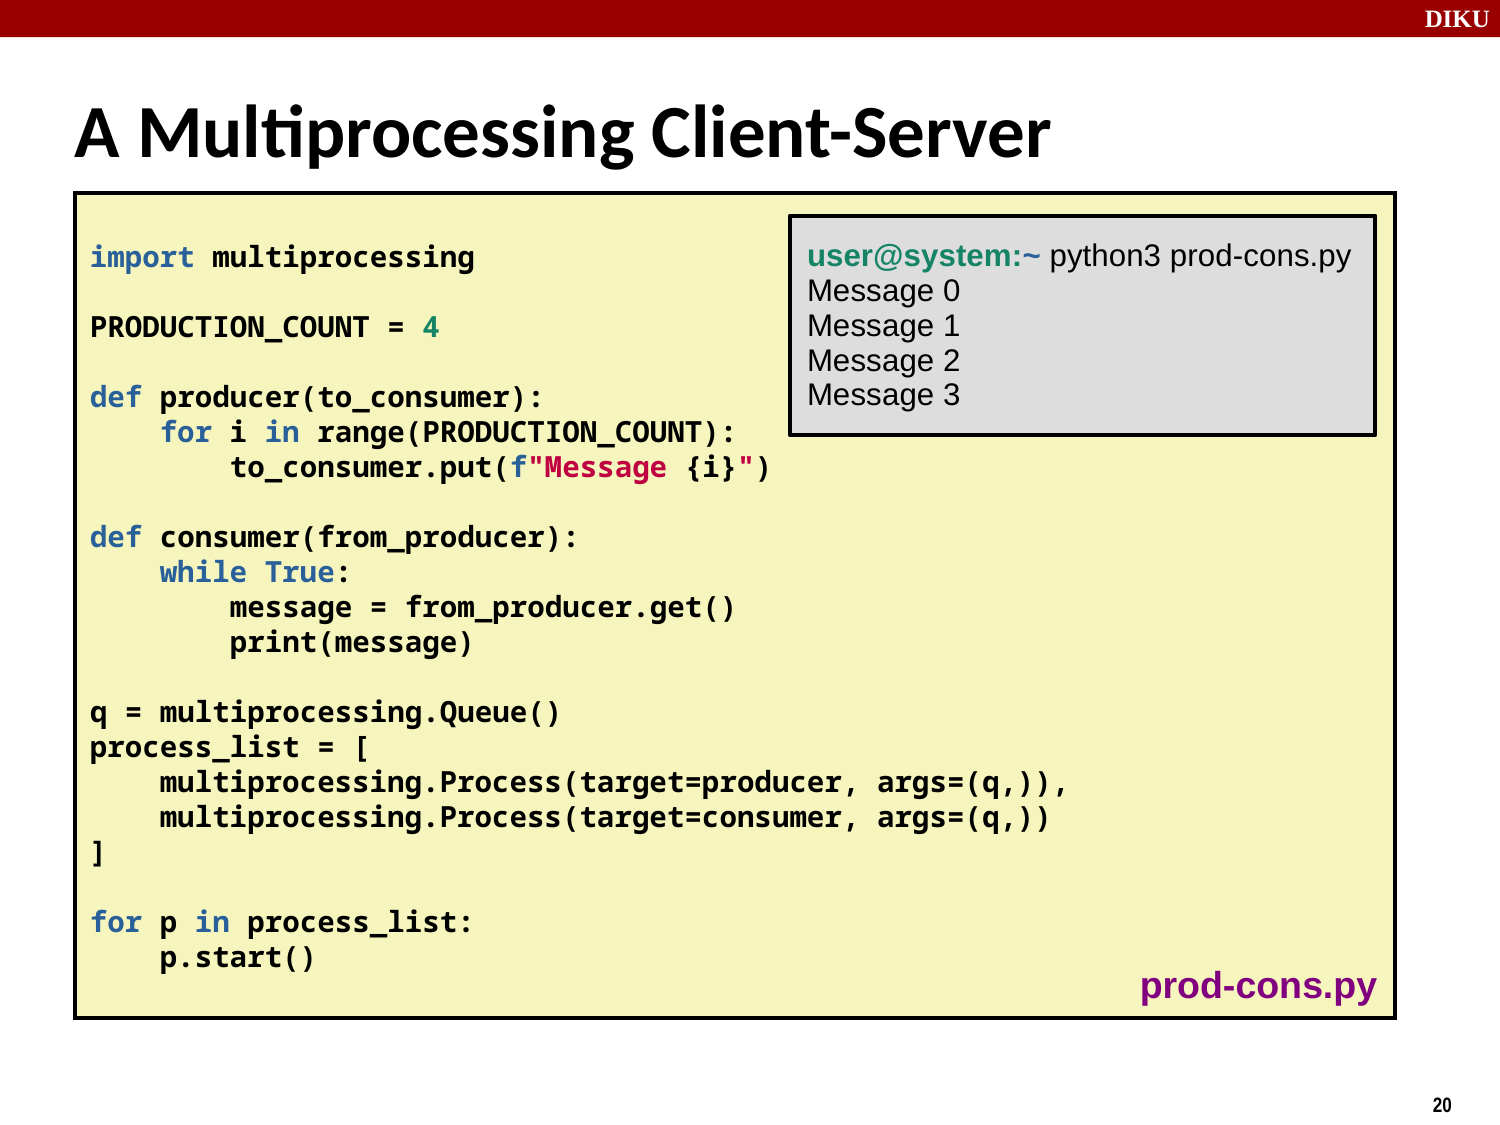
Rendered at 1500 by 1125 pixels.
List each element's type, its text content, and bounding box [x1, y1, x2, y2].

text_box import multiprocessing PRODUCTION_COUNT = 4 def producer(to_consumer): for i in range(PRODUCTION_COUNT): to_consumer.put(f"Message {i}") def consumer(from_producer): while True: message = from_producer.get() print(message) q = multiprocessing.Queue() process_list = [ multiprocessing.Process(target=producer, args=(q,)), multiprocessing.Process(target=consumer, args=(q,)) ] for p in process_list: p.start() [75, 193, 1396, 1019]
text_box prod-cons.py [1125, 957, 1396, 1018]
title A Multiprocessing Client-Server [59, 80, 1235, 175]
text_box user@system:~ python3 prod-cons.py Message 0 Message 1 Message 2 Message 3 [790, 215, 1376, 436]
